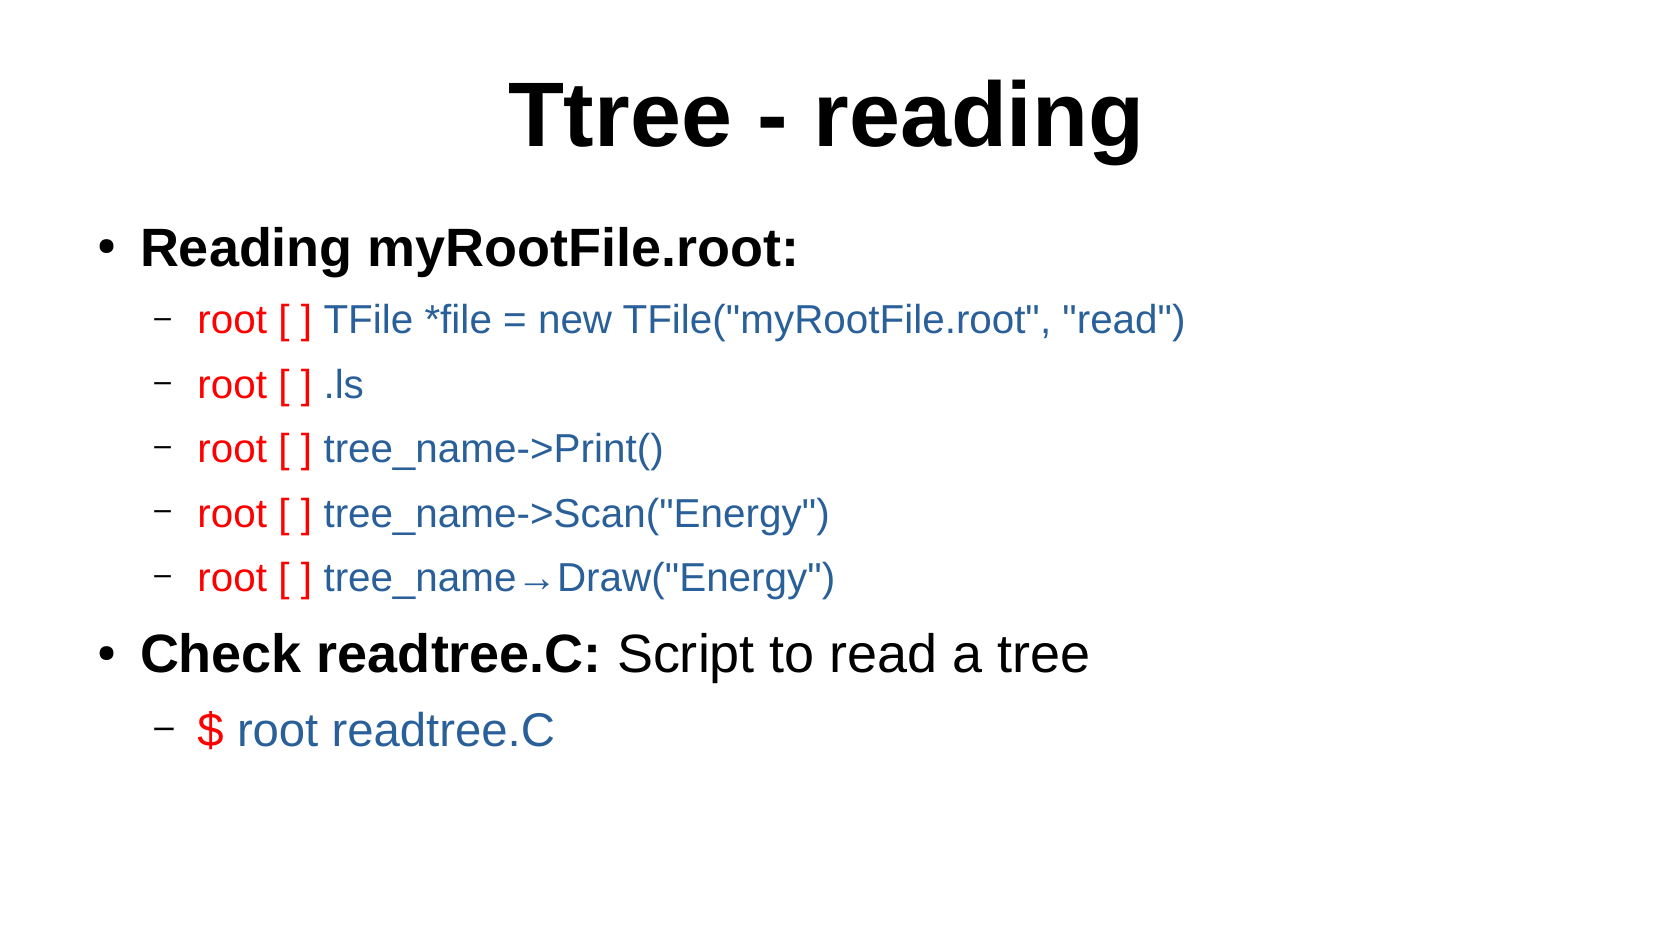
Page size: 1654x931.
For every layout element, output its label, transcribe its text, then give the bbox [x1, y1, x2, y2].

title Ttree - reading [82, 37, 1571, 193]
list Reading myRootFile.root: root [ ] TFile *file = new TFile("myRootFile.root", "read") root [ ] .ls root [ ] tree_name->Print() root [ ] tree_name->Scan("Energy") root [ ] tree_name→Draw("Energy") Check readtree.C: Script to read a tree $ root readtree.C [82, 217, 1571, 758]
